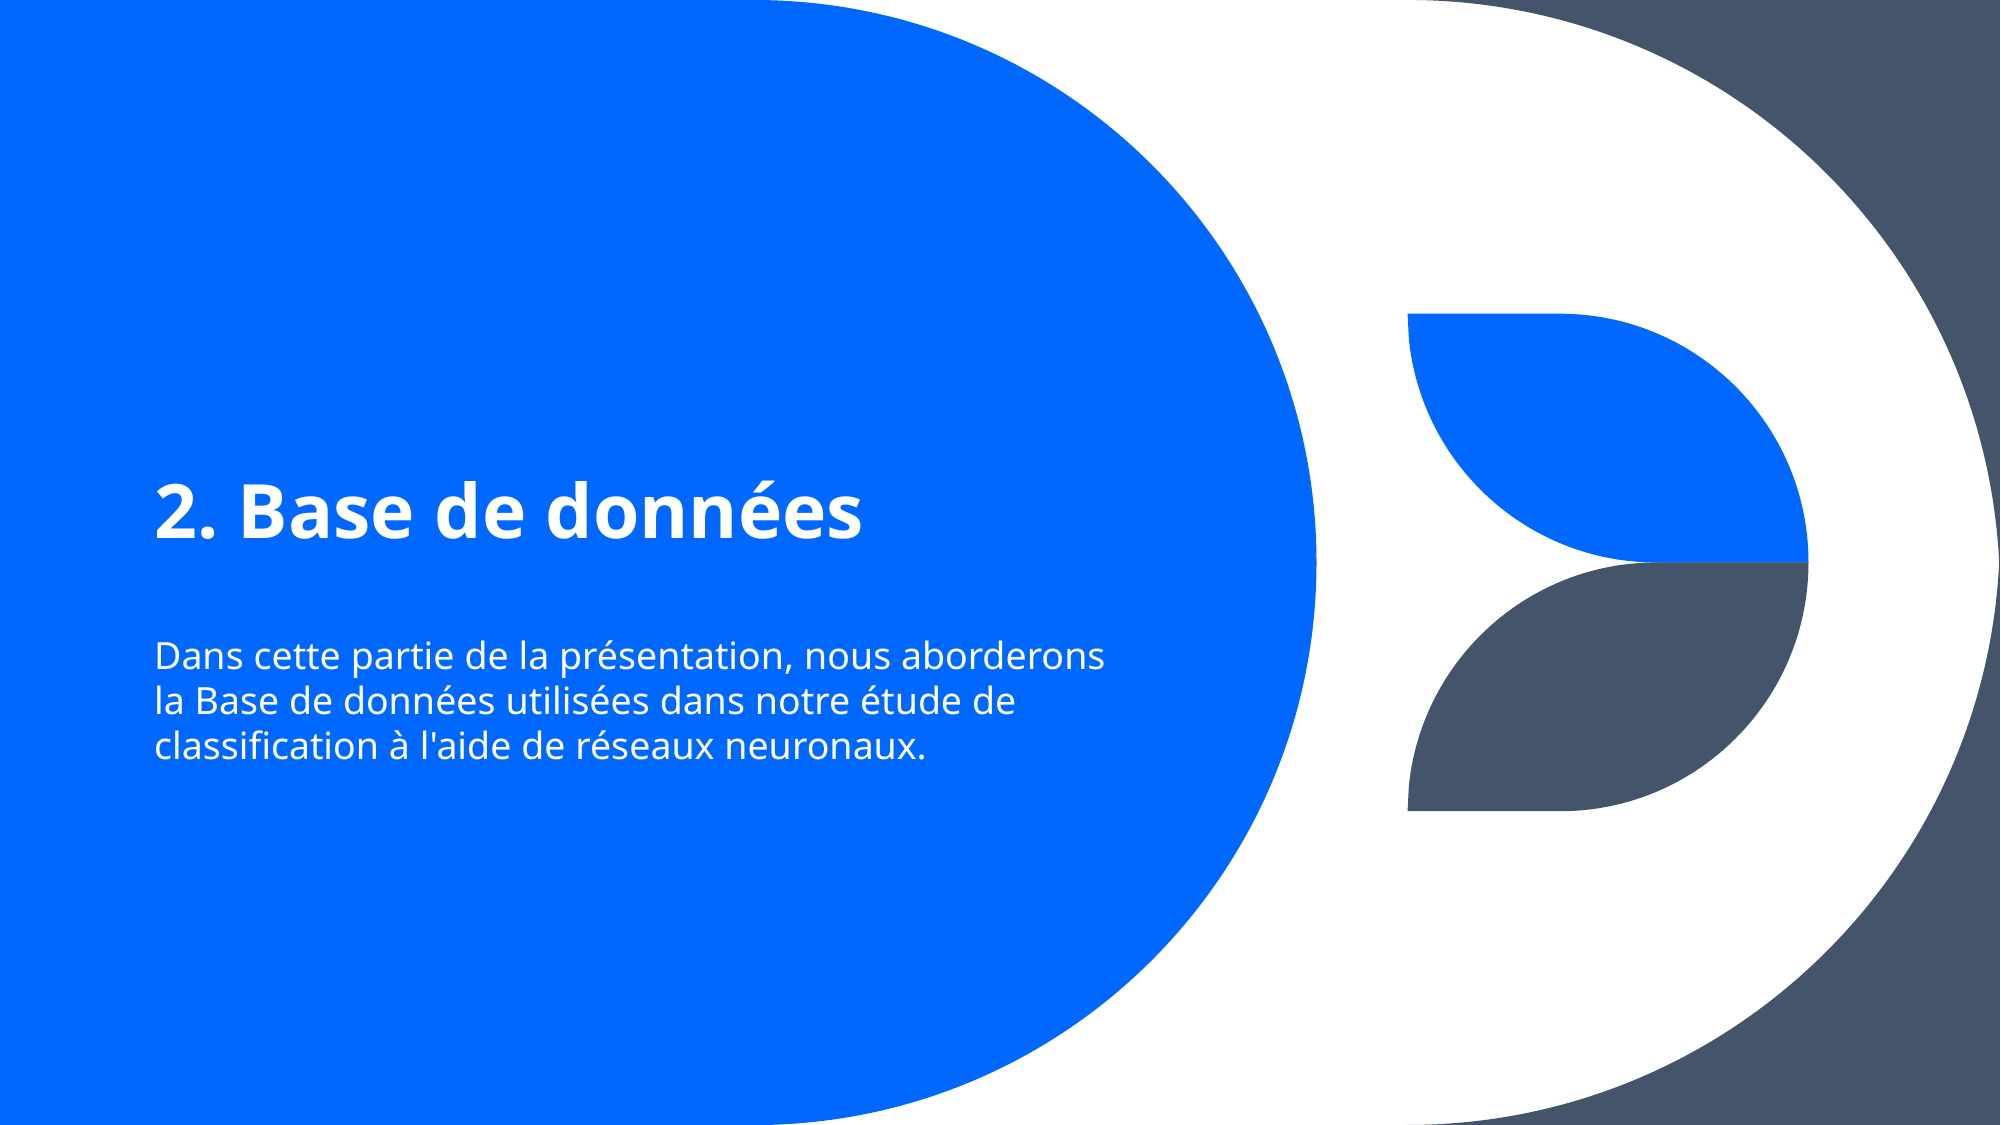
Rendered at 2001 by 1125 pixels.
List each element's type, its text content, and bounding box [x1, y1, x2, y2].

text_box Dans cette partie de la présentation, nous aborderons la Base de données utilisées dans notre étude de classification à l'aide de réseaux neuronaux. [139, 624, 1140, 777]
title 2. Base de données [139, 170, 1332, 563]
